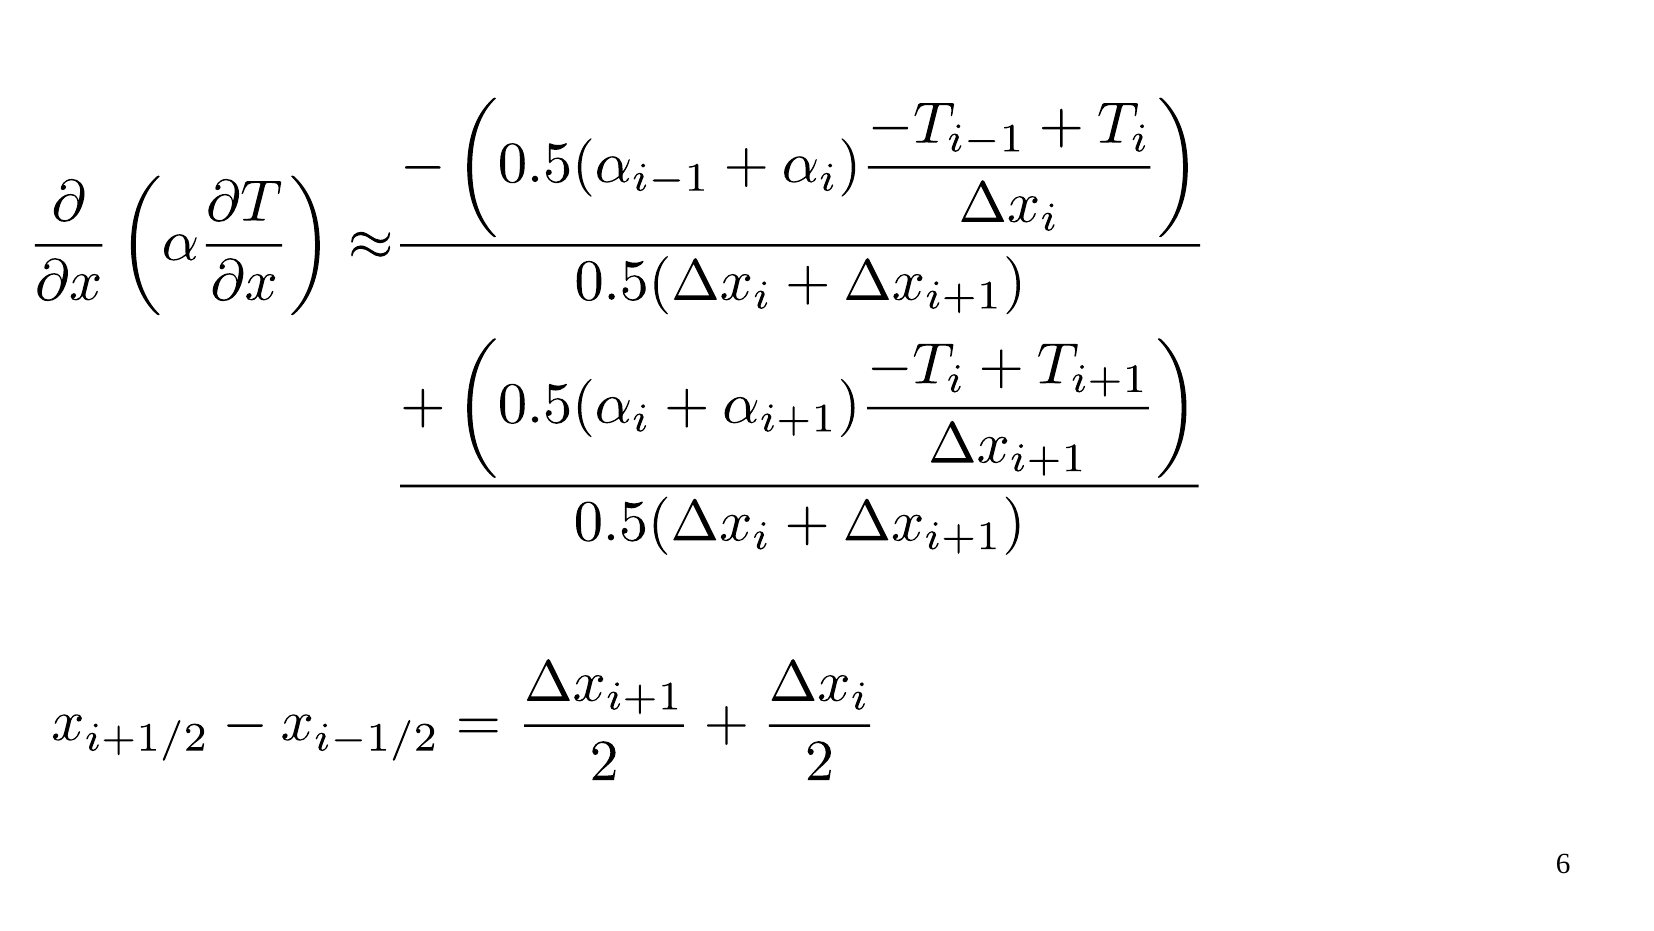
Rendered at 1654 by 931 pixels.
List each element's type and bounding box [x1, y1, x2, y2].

text_box [51, 659, 871, 781]
text_box [34, 97, 1201, 556]
